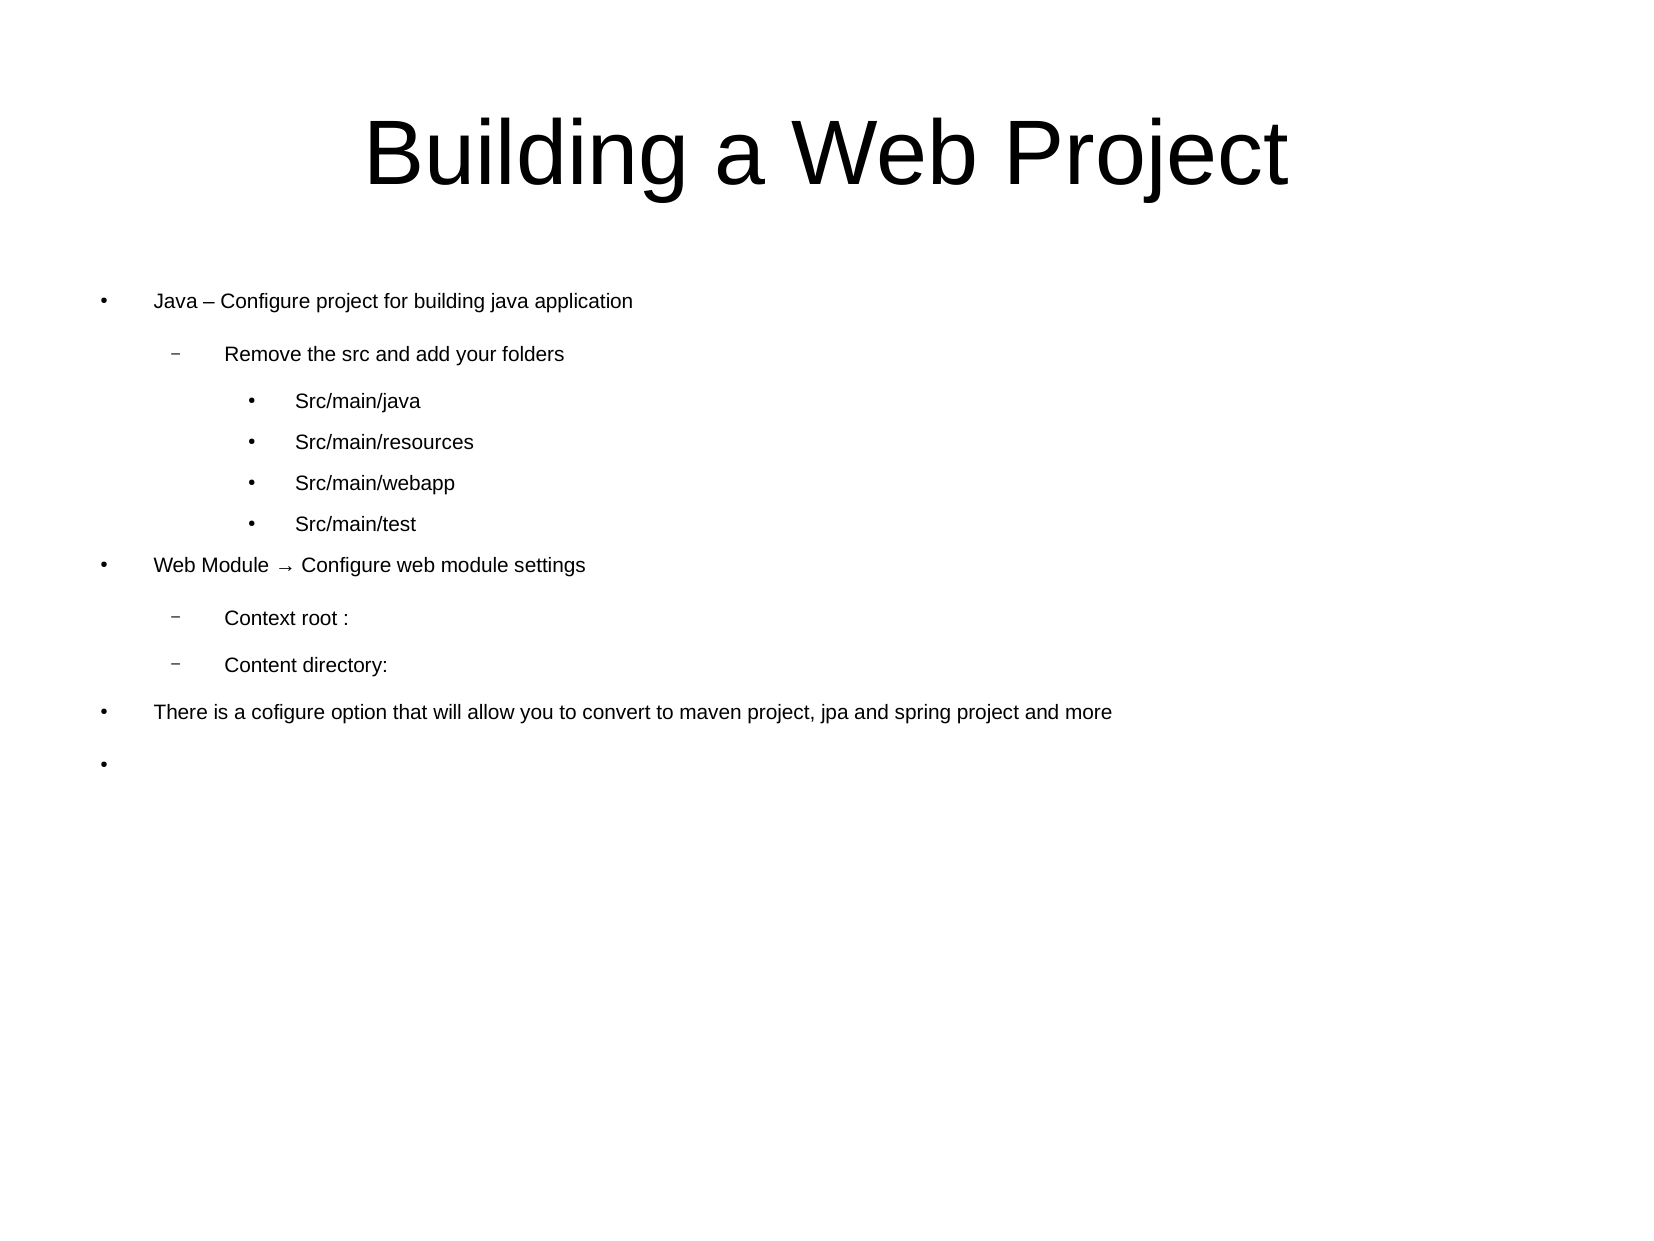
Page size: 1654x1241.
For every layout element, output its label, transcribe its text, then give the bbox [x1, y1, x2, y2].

title Building a Web Project [82, 49, 1571, 257]
list Java – Configure project for building java application Remove the src and add your folders Src/main/java Src/main/resources Src/main/webapp Src/main/test Web Module → Configure web module settings Context root : Content directory: There is a cofigure option that will allow you to convert to maven project, jpa and spring project and more [82, 290, 1571, 1010]
